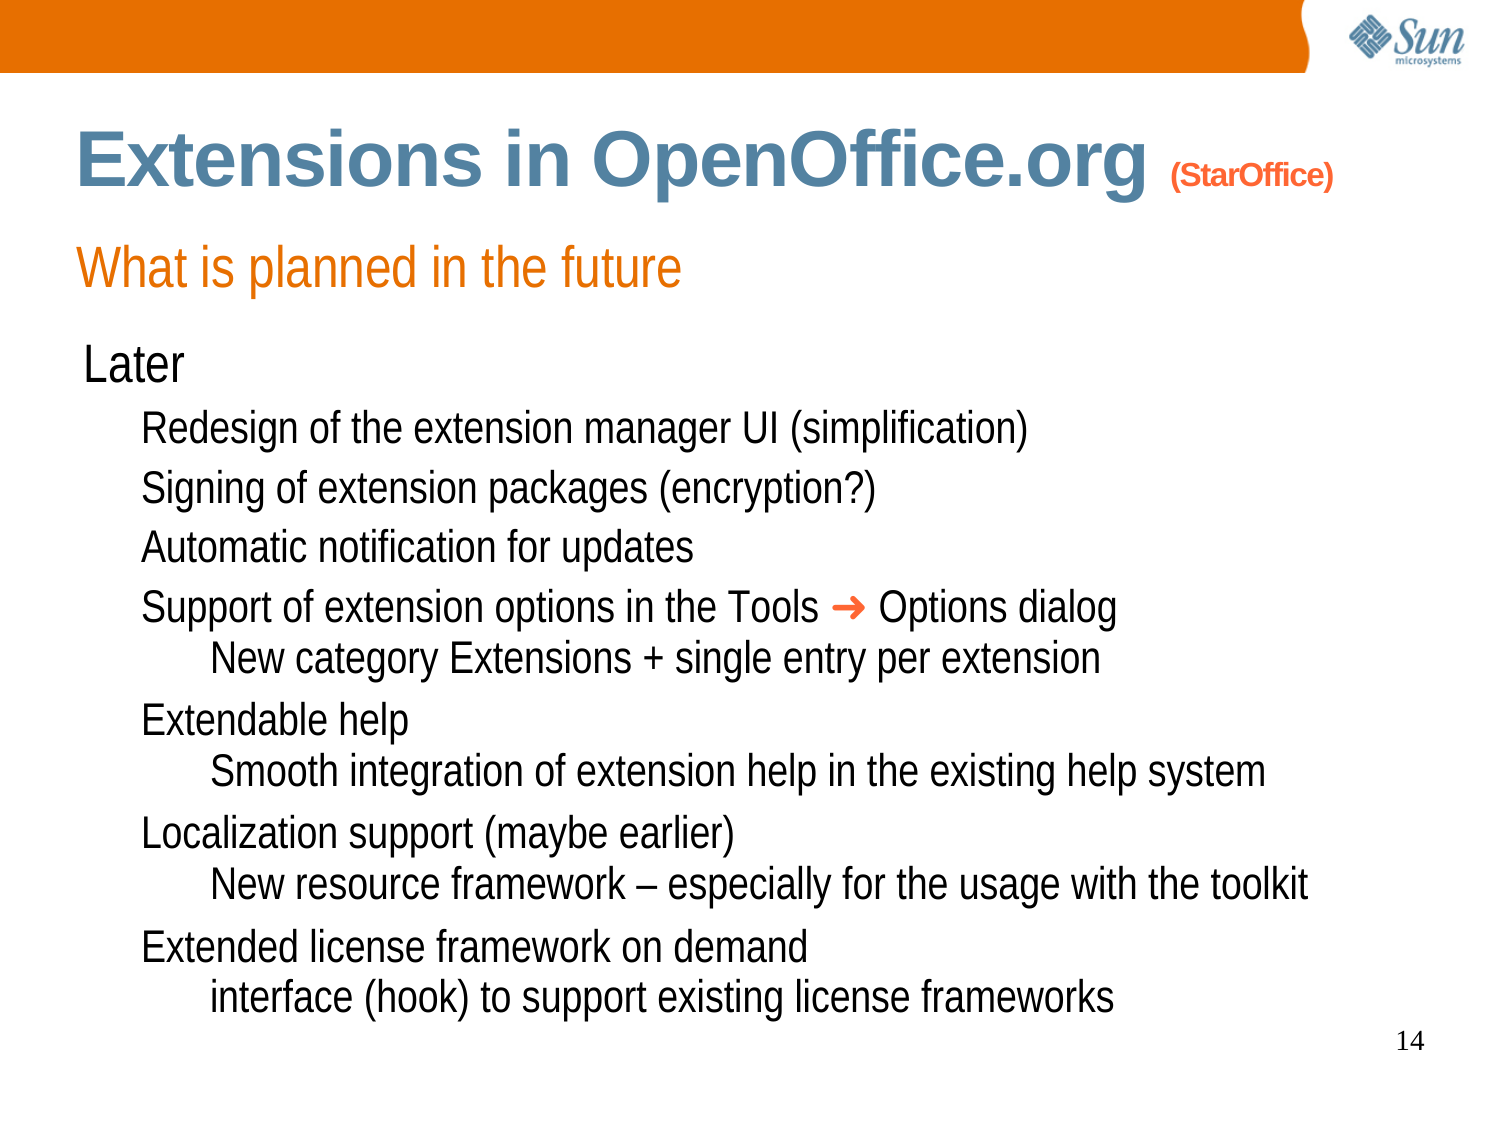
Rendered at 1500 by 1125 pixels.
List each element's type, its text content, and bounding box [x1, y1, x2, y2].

list Later Redesign of the extension manager UI (simplification) Signing of extension packages (encryption?) Automatic notification for updates Support of extension options in the Tools ➜ Options dialog New category Extensions + single entry per extension Extendable help Smooth integration of extension help in the existing help system Localization support (maybe earlier) New resource framework – especially for the usage with the toolkit Extended license framework on demand interface (hook) to support existing license frameworks [64, 340, 1401, 1033]
text_box What is planned in the future [76, 242, 1344, 310]
picture [0, 0, 1500, 73]
title Extensions in OpenOffice.org (StarOffice) [75, 123, 1437, 227]
